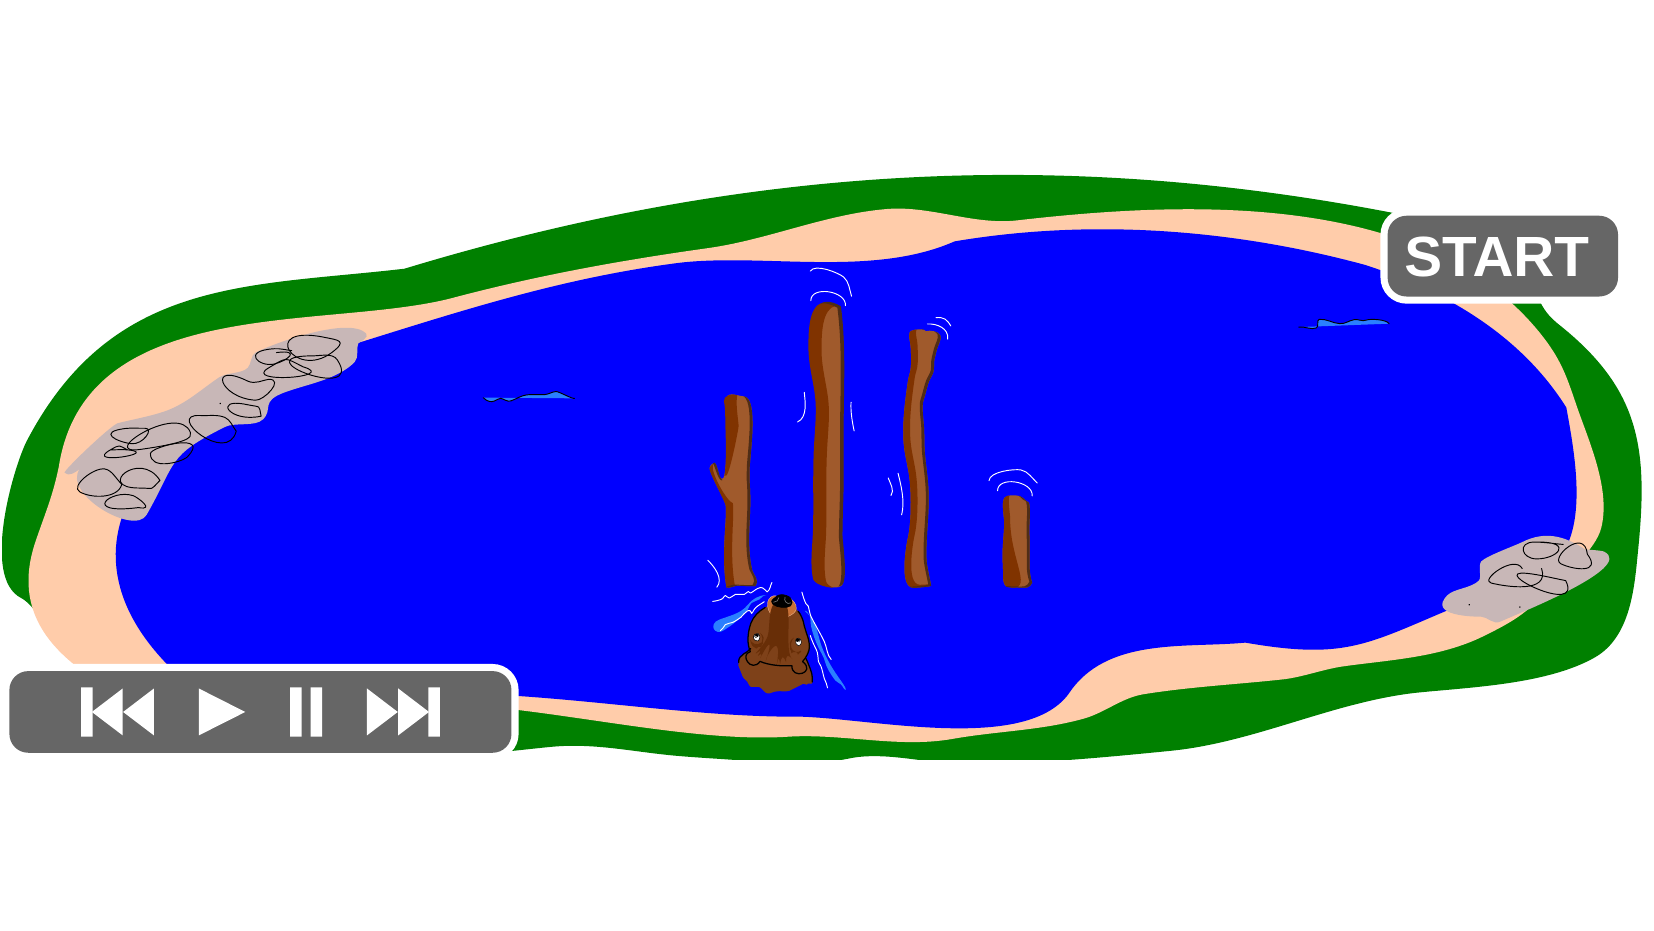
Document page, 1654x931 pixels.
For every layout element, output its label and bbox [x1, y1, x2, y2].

picture [2, 174, 1654, 760]
